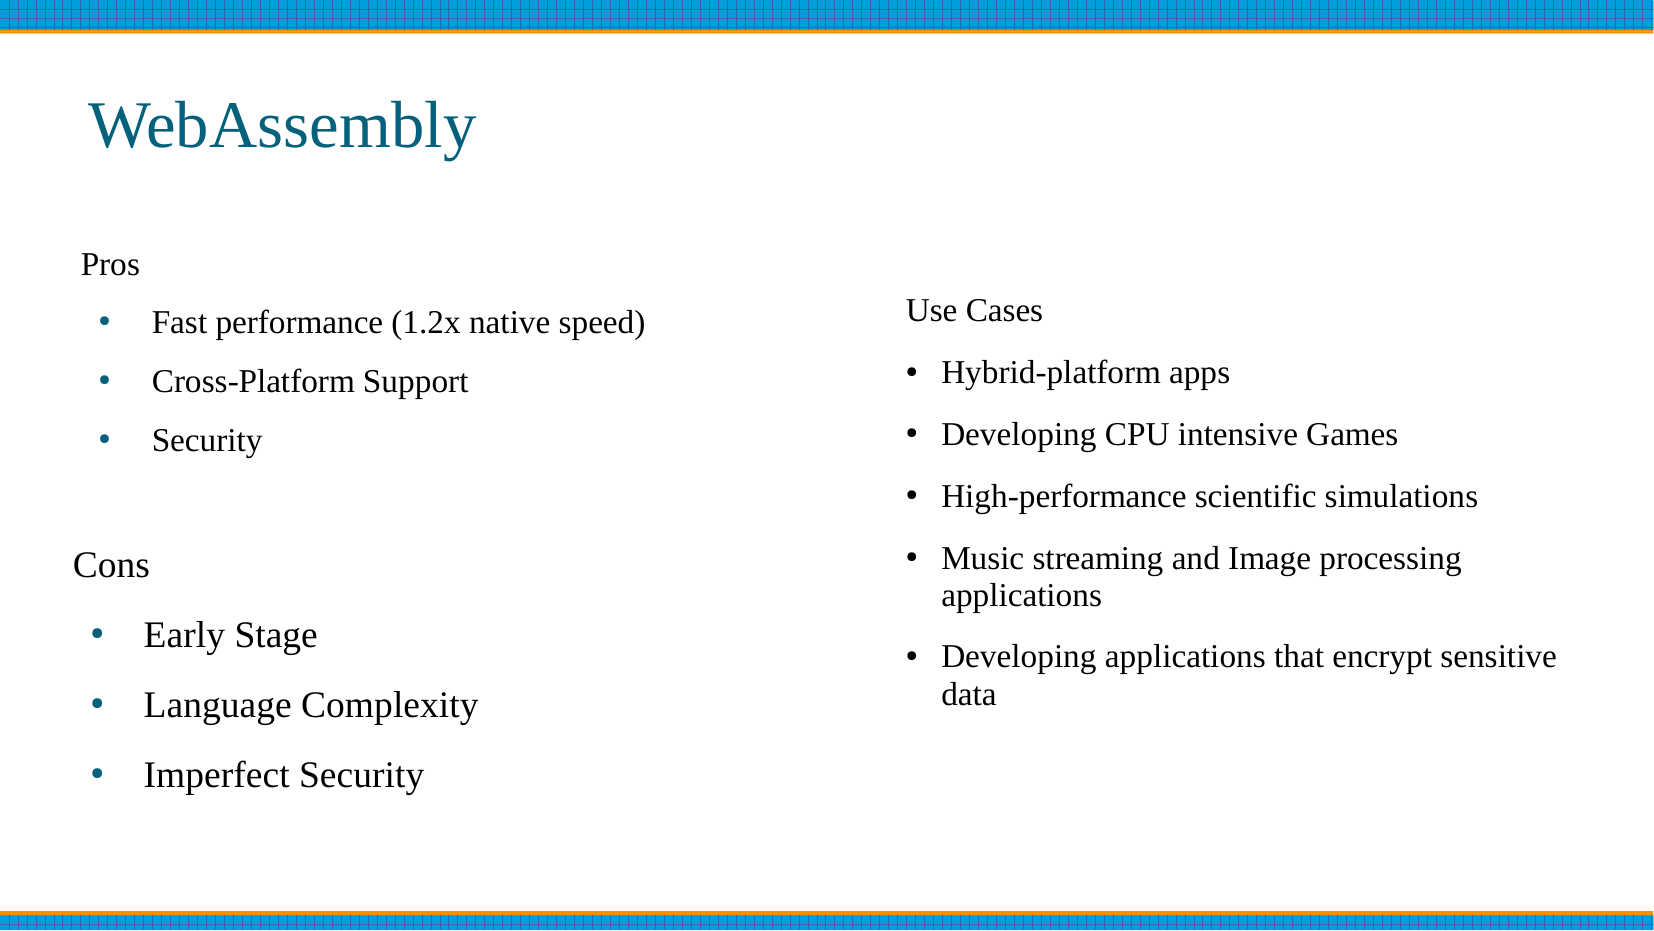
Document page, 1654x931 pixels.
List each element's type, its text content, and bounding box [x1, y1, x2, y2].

text_box Use Cases Hybrid-platform apps Developing CPU intensive Games High-performance scientific simulations Music streaming and Image processing applications Developing applications that encrypt sensitive data [900, 353, 1576, 713]
text_box Pros Fast performance (1.2x native speed) Cross-Platform Support Security [75, 203, 751, 563]
text_box Cons Early Stage Language Complexity Imperfect Security [67, 525, 743, 884]
title WebAssembly [88, 44, 1565, 207]
